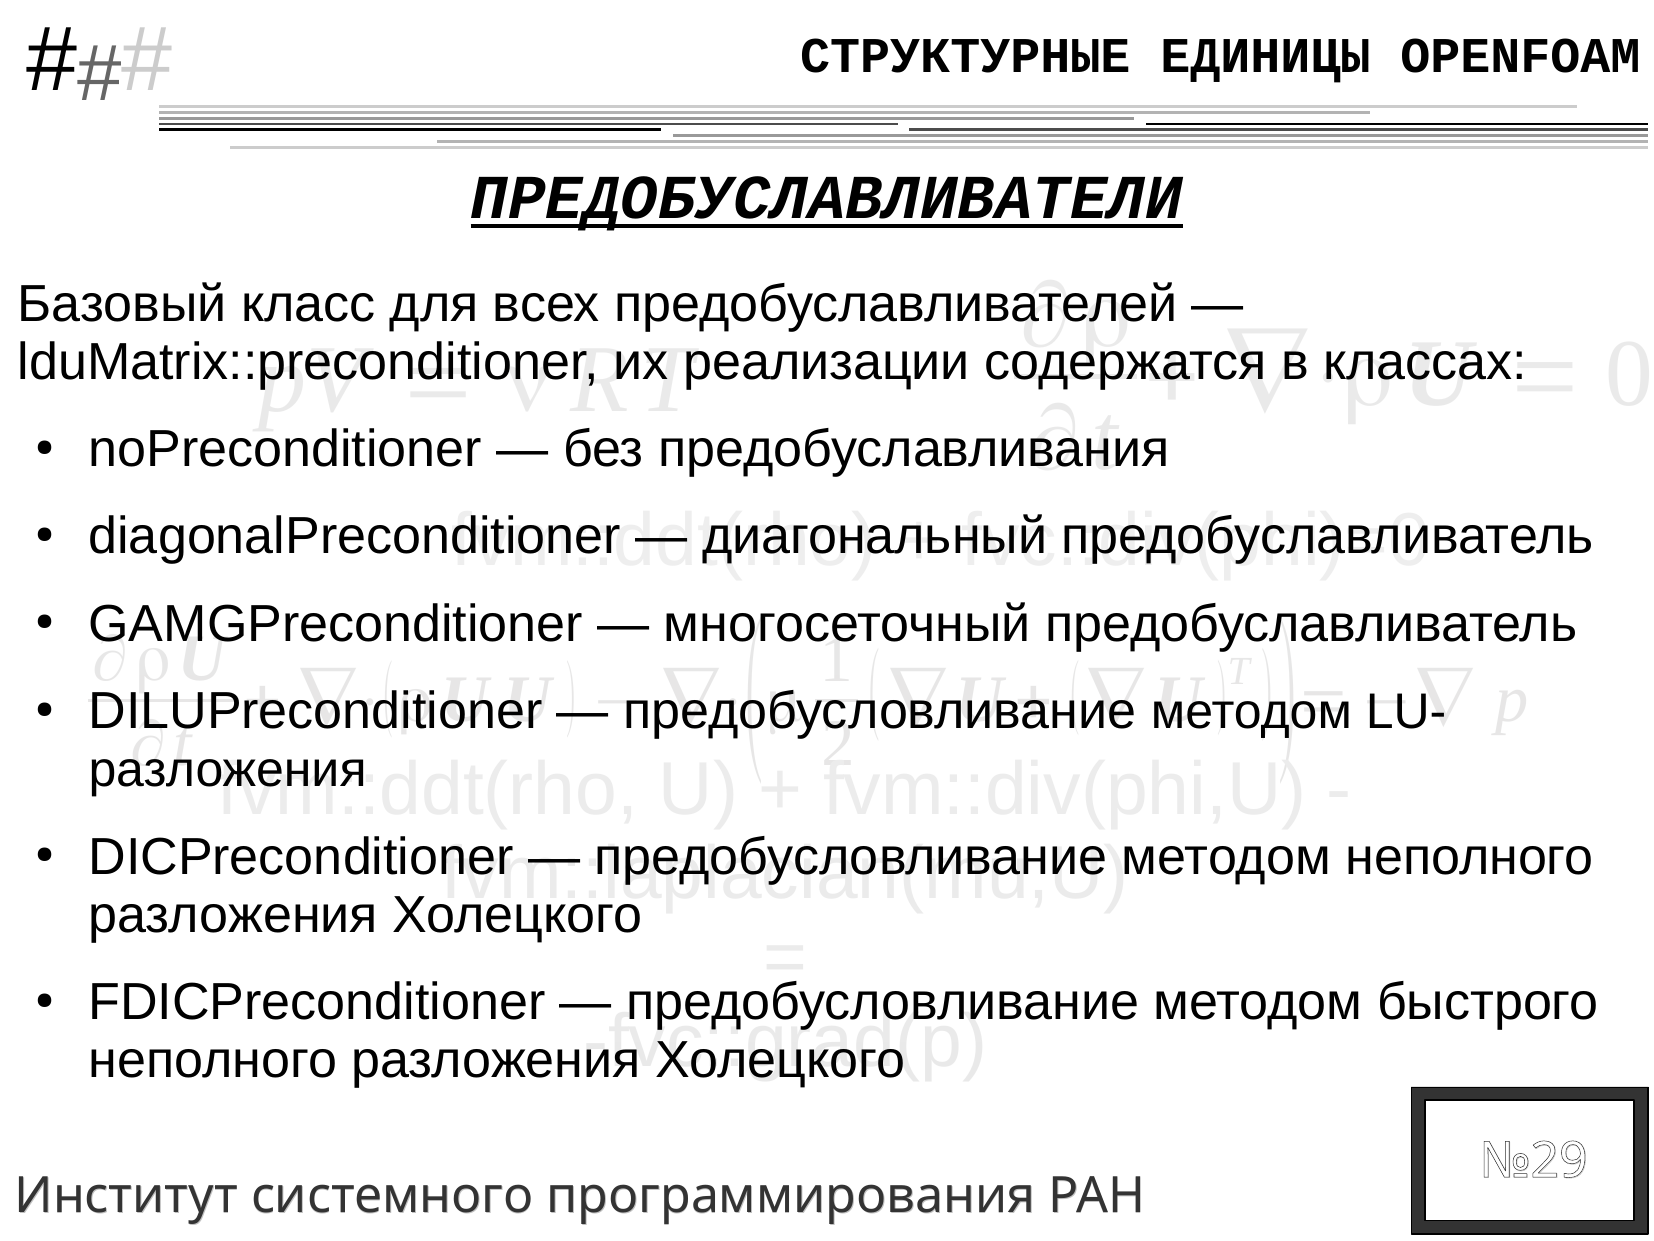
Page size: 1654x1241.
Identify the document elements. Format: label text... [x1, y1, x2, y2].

list Базовый класс для всех предобуславливателей — lduMatrix::preconditioner, их реализации содержатся в классах: noPreconditioner — без предобуславливания diagonalPreconditioner — диагональный предобуславливатель GAMGPreconditioner — многосеточный предобуславливатель DILUPreconditioner — предобусловливание методом LU-разложения DICPreconditioner — предобусловливание методом неполного разложения Холецкого FDICPreconditioner — предобусловливание методом быстрого неполного разложения Холецкого [17, 274, 1654, 1093]
title ПРЕДОБУСЛАВЛИВАТЕЛИ [0, 147, 1654, 257]
